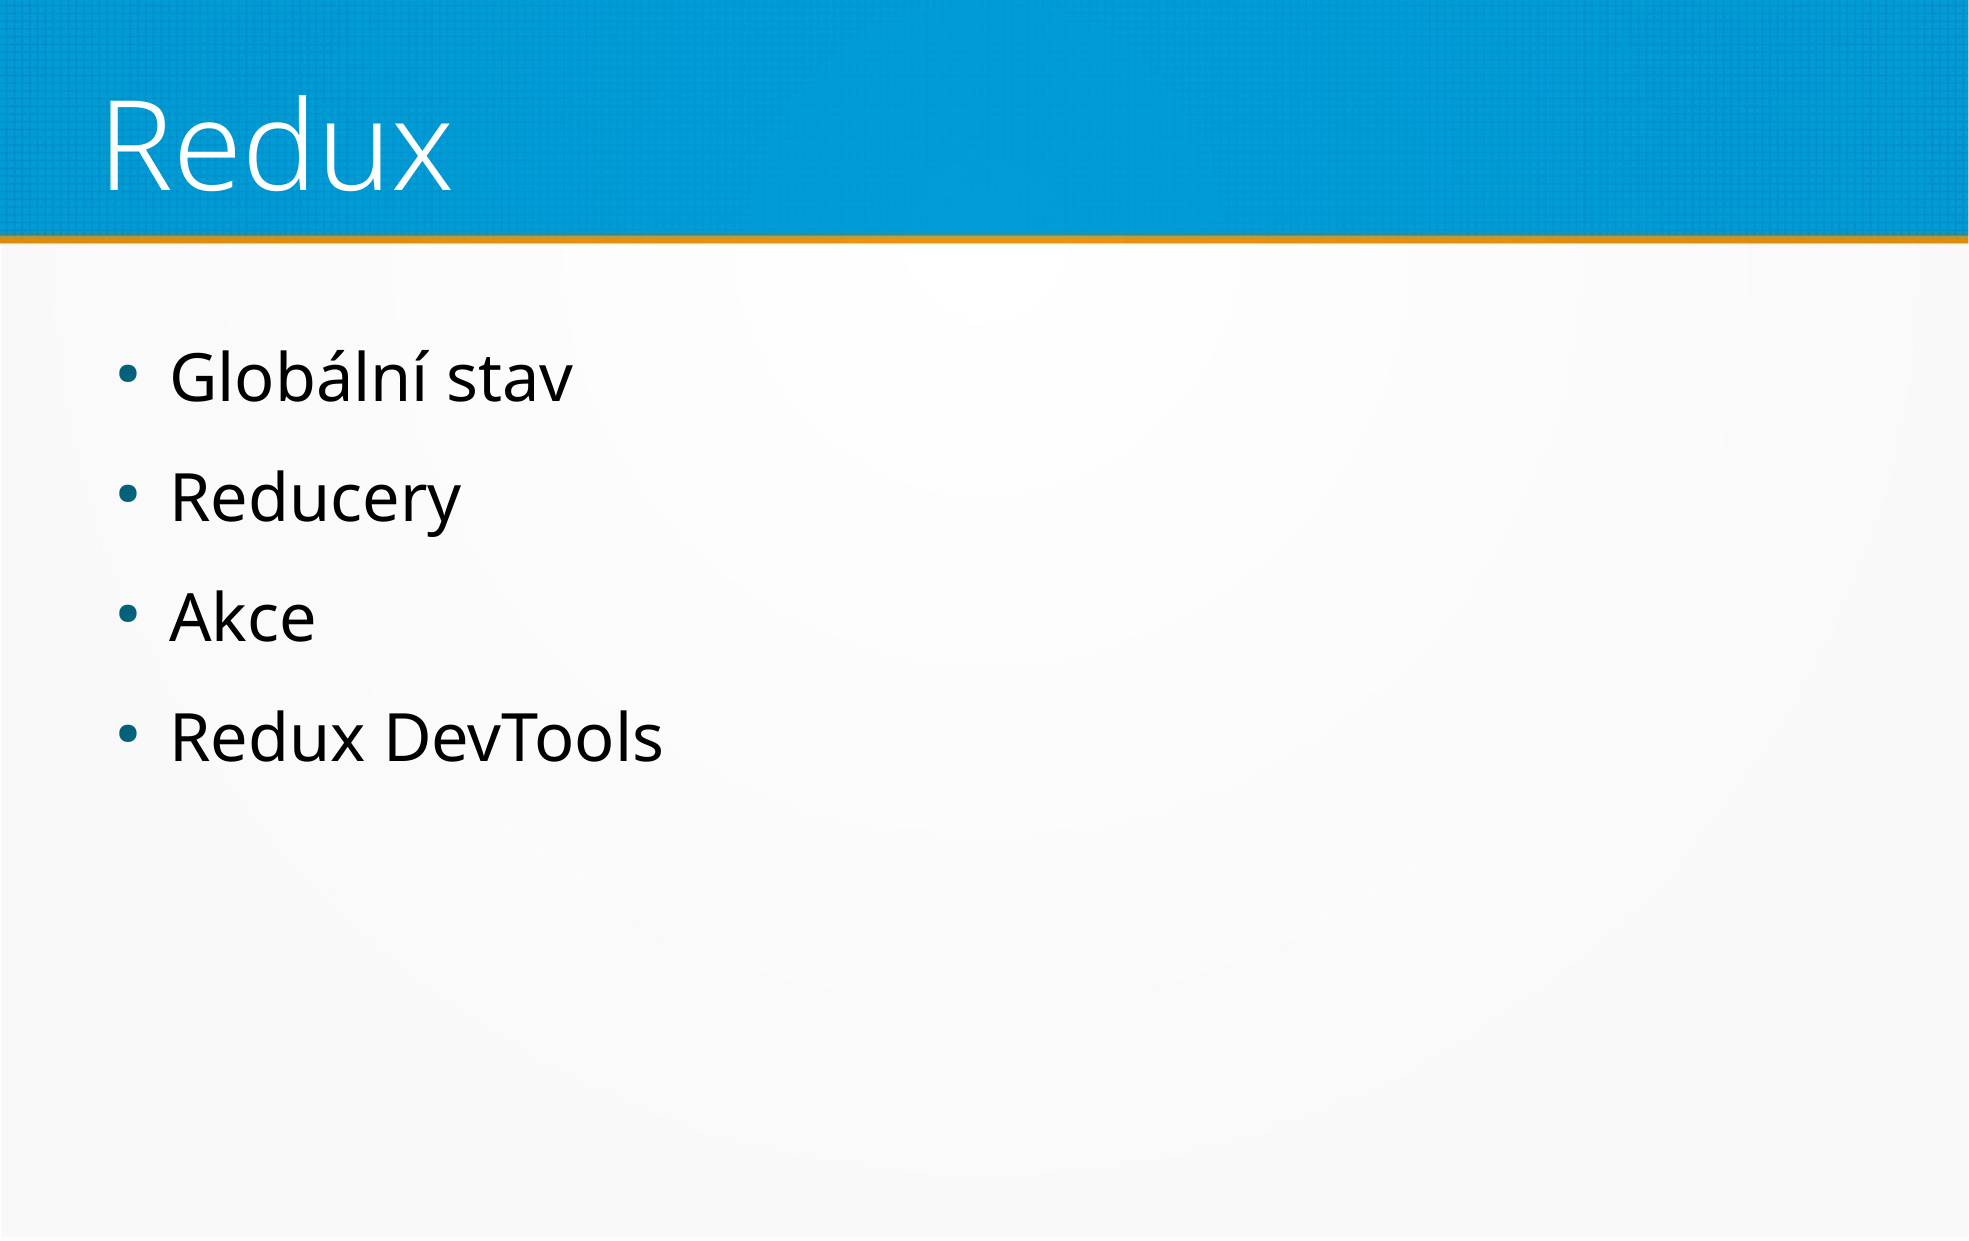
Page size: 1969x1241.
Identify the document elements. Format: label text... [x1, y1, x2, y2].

list Globální stav Reducery Akce Redux DevTools [98, 210, 1861, 1081]
title Redux [98, 19, 1870, 227]
picture [0, 233, 1969, 1241]
